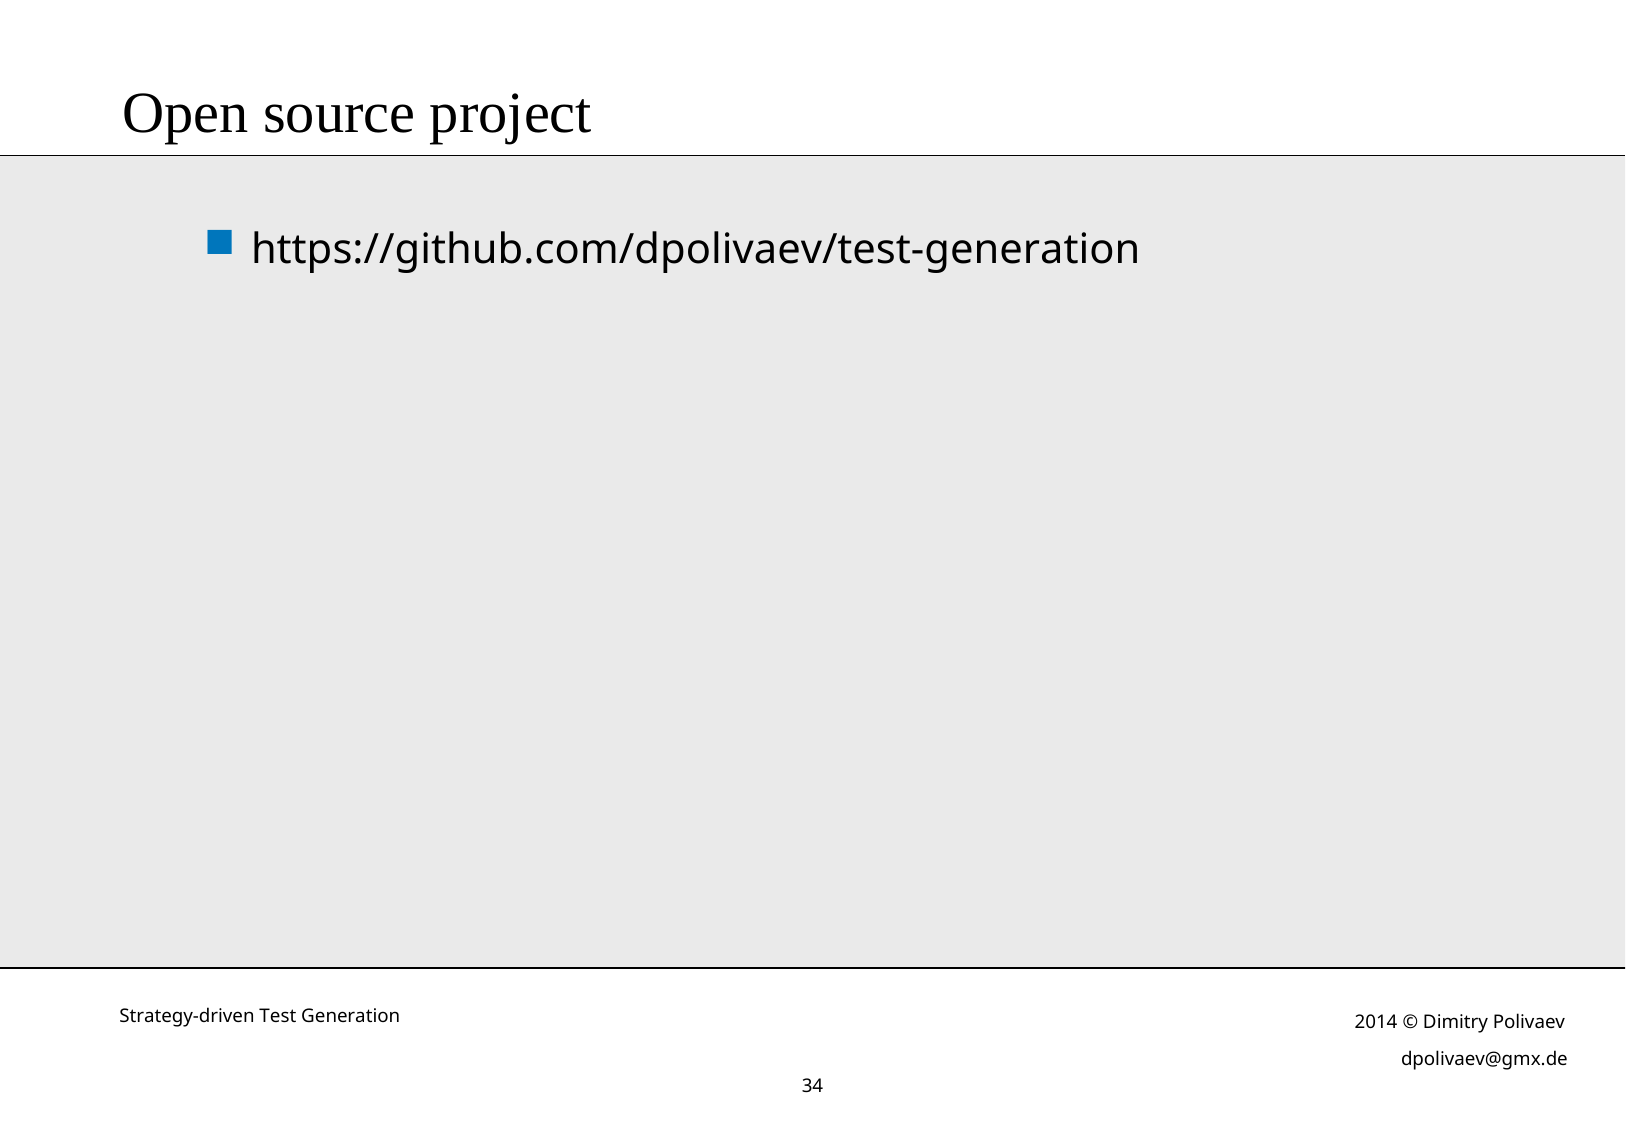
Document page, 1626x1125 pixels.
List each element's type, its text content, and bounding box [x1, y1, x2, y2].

list https://github.com/dpolivaev/test-generation [122, 222, 1501, 875]
title Open source project [122, 70, 1501, 145]
